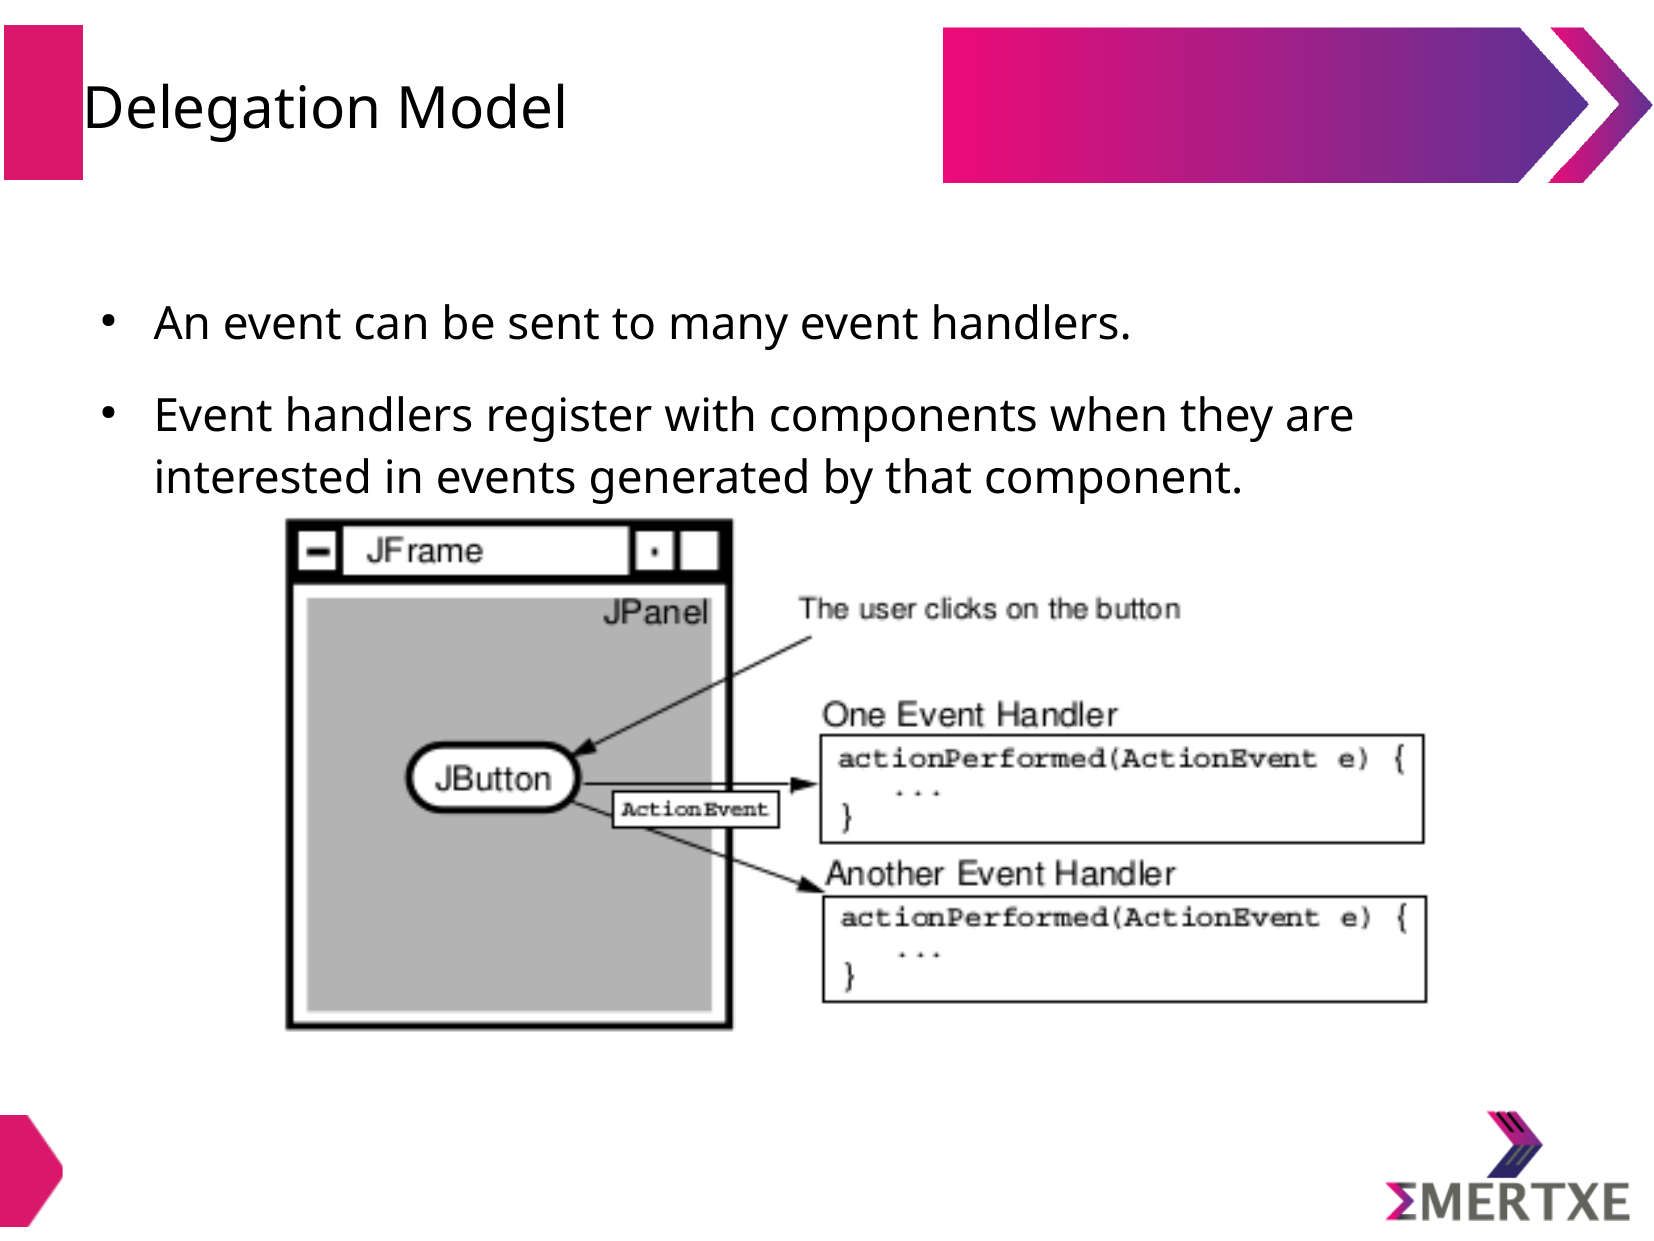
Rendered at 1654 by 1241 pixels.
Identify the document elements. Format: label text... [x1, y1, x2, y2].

picture [210, 509, 1486, 1051]
picture [1571, 27, 1653, 183]
picture [1385, 1107, 1631, 1221]
list An event can be sent to many event handlers. Event handlers register with components when they are interested in events generated by that component. [82, 290, 1571, 1010]
title Delegation Model [82, 2, 1571, 210]
